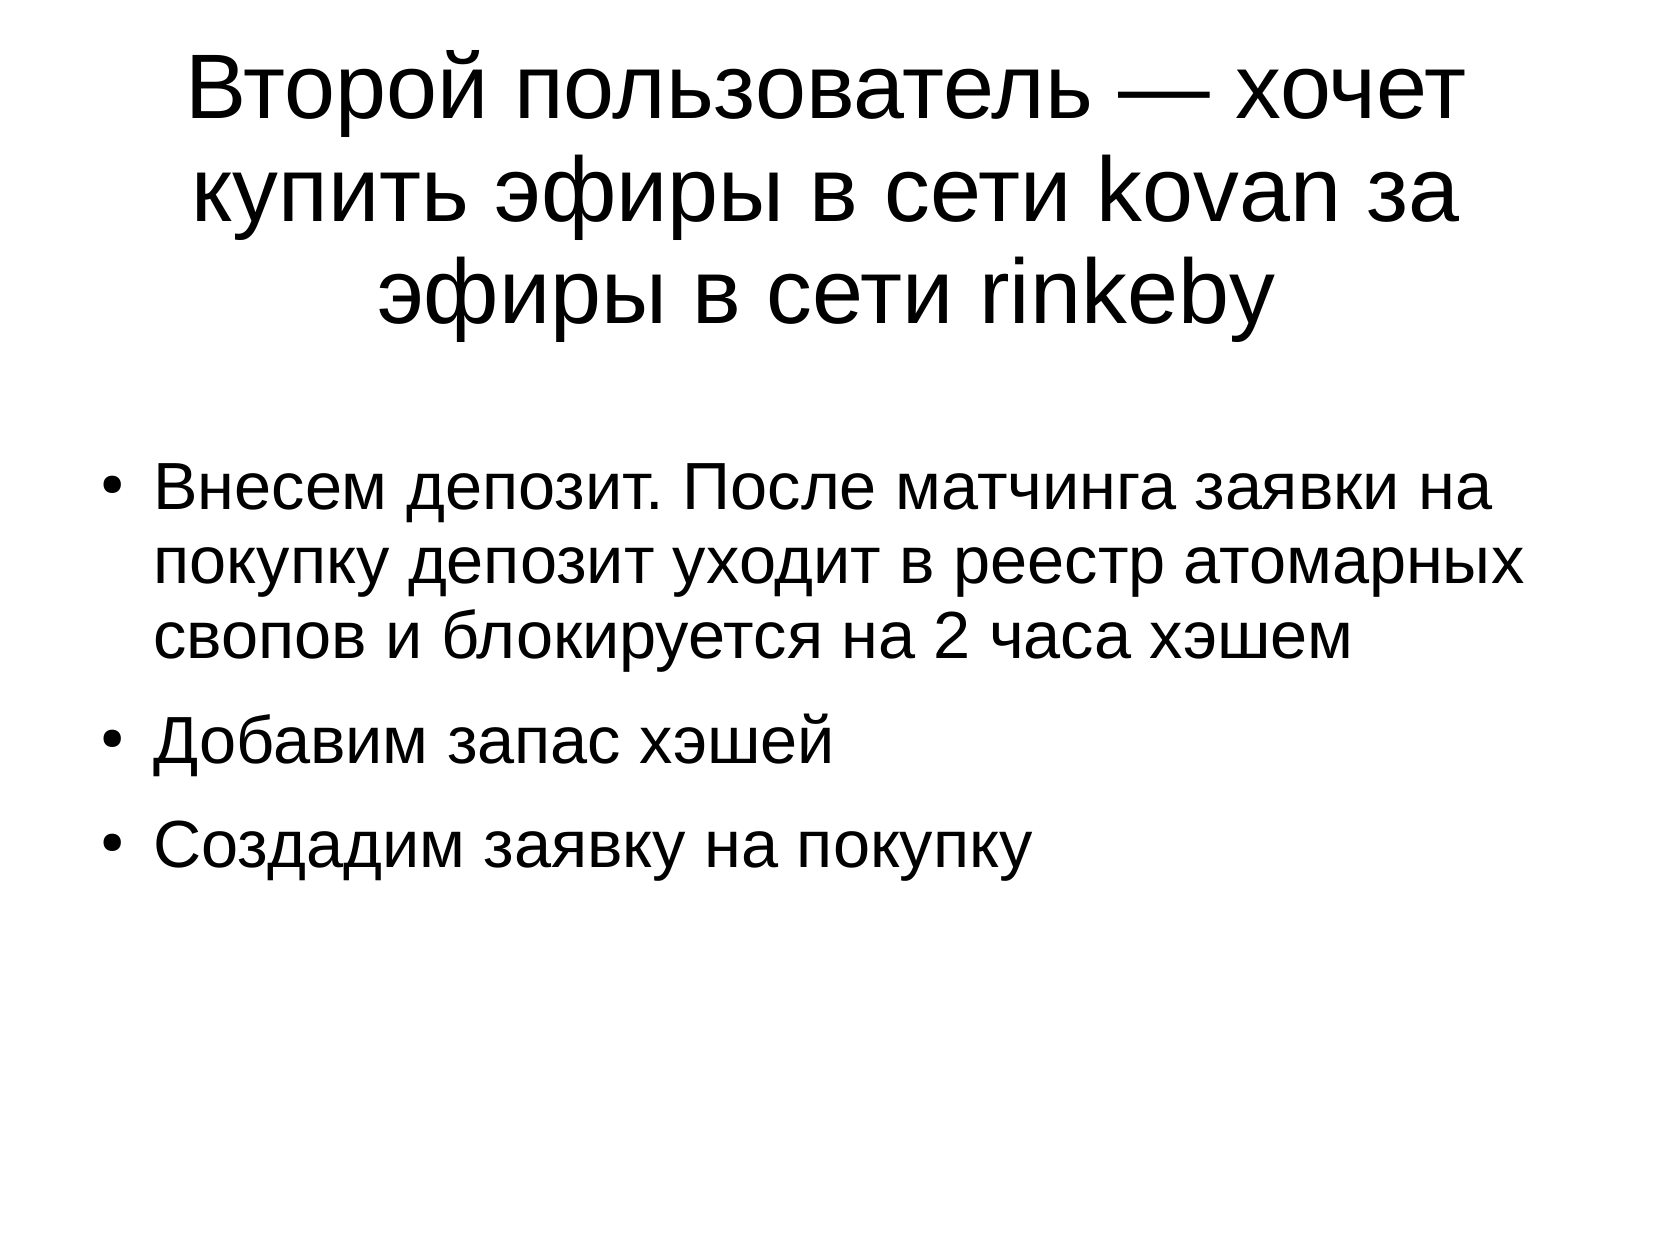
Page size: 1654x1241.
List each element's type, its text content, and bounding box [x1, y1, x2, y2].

list Внесем депозит. После матчинга заявки на покупку депозит уходит в реестр атомарных свопов и блокируется на 2 часа хэшем Добавим запас хэшей Создадим заявку на покупку [82, 448, 1571, 1169]
title Второй пользователь — хочет купить эфиры в сети kovan за эфиры в сети rinkeby [82, 35, 1571, 344]
